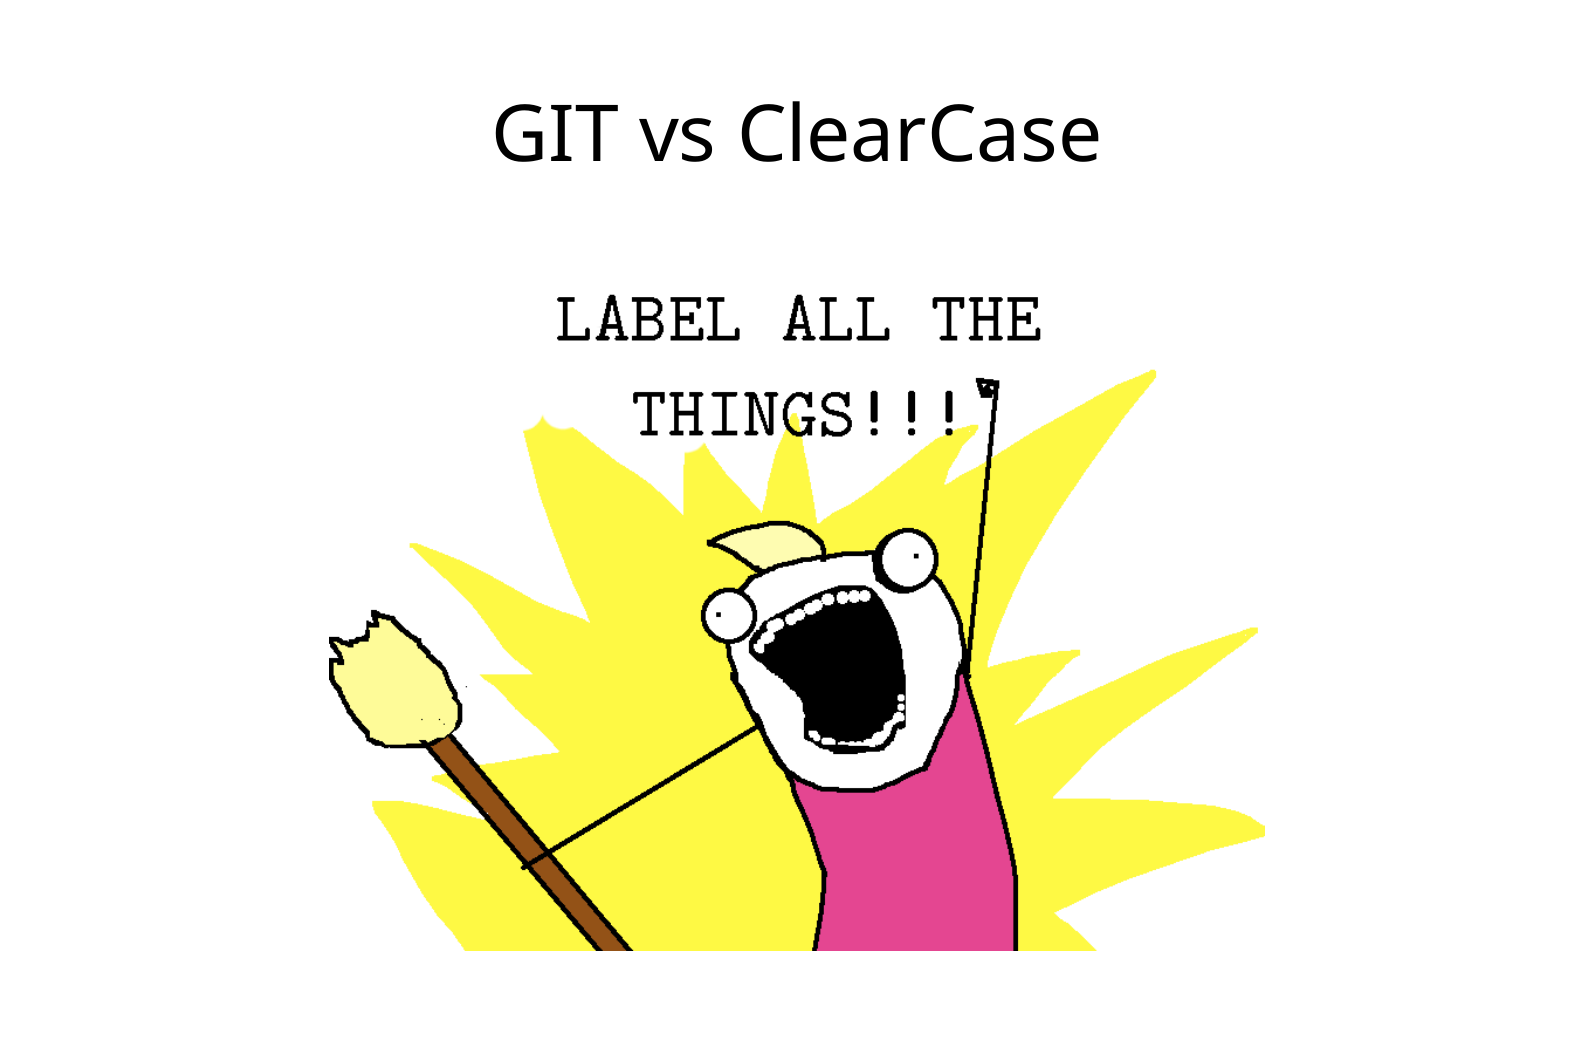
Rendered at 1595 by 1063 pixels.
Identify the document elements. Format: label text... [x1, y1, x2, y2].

title GIT vs ClearCase [79, 42, 1515, 220]
picture [329, 248, 1265, 951]
